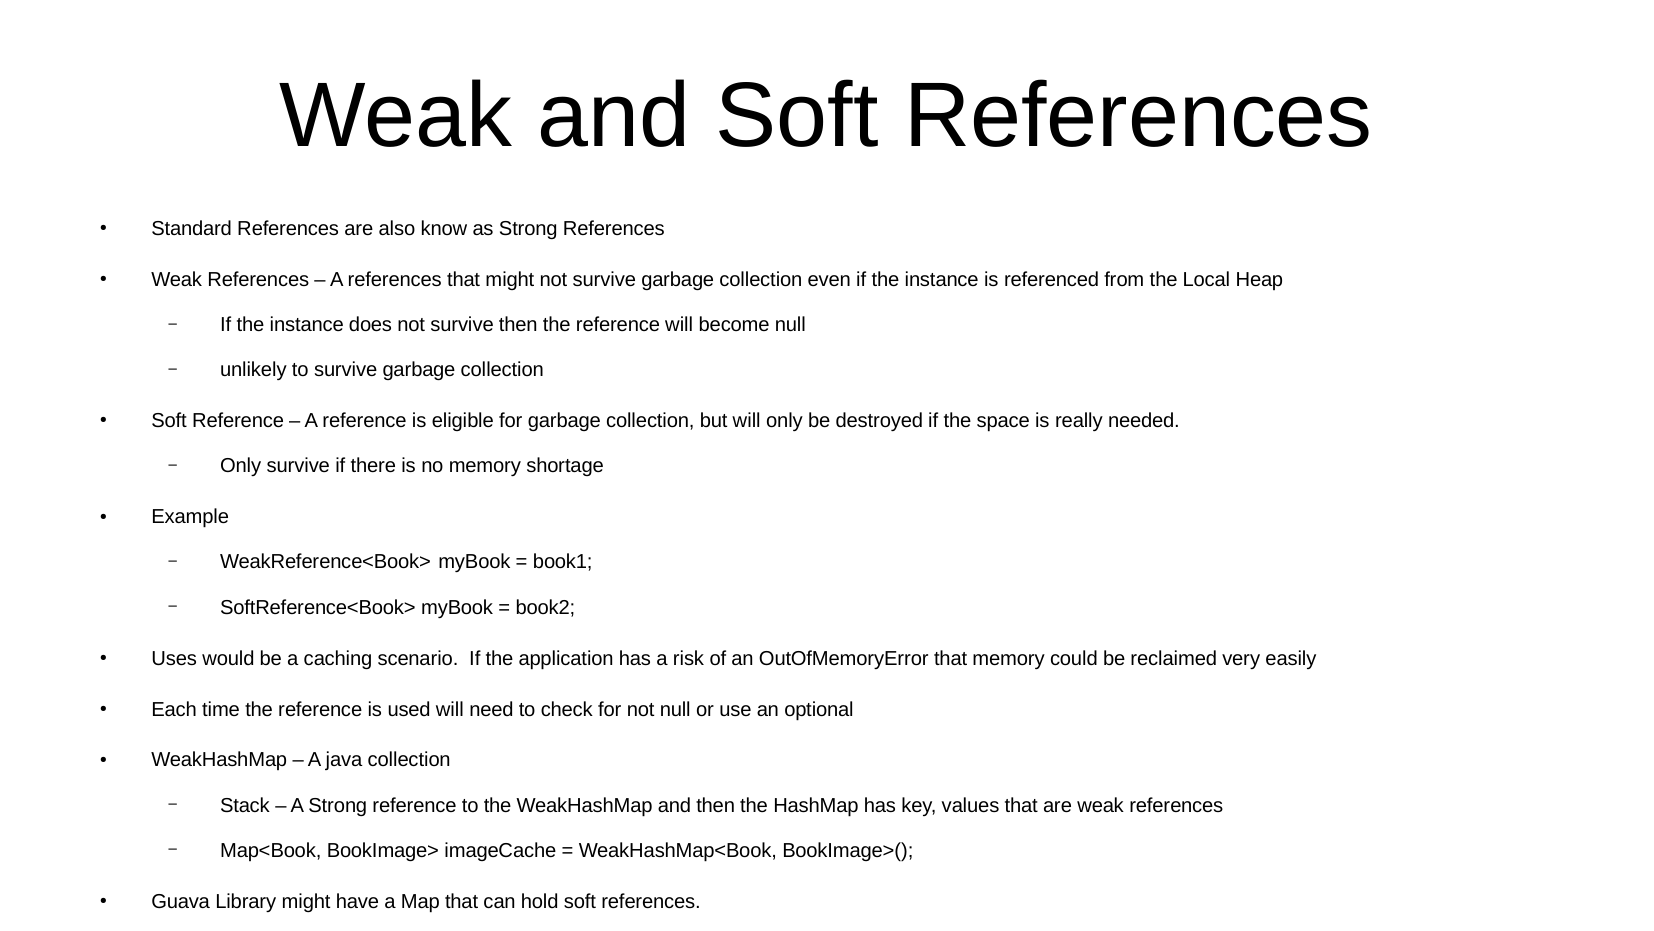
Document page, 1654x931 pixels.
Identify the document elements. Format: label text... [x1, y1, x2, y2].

list Standard References are also know as Strong References Weak References – A references that might not survive garbage collection even if the instance is referenced from the Local Heap If the instance does not survive then the reference will become null unlikely to survive garbage collection Soft Reference – A reference is eligible for garbage collection, but will only be destroyed if the space is really needed. Only survive if there is no memory shortage Example WeakReference<Book> myBook = book1; SoftReference<Book> myBook = book2; Uses would be a caching scenario. If the application has a risk of an OutOfMemoryError that memory could be reclaimed very easily Each time the reference is used will need to check for not null or use an optional WeakHashMap – A java collection Stack – A Strong reference to the WeakHashMap and then the HashMap has key, values that are weak references Map<Book, BookImage> imageCache = WeakHashMap<Book, BookImage>(); Guava Library might have a Map that can hold soft references. [82, 217, 1636, 916]
title Weak and Soft References [82, 37, 1571, 193]
